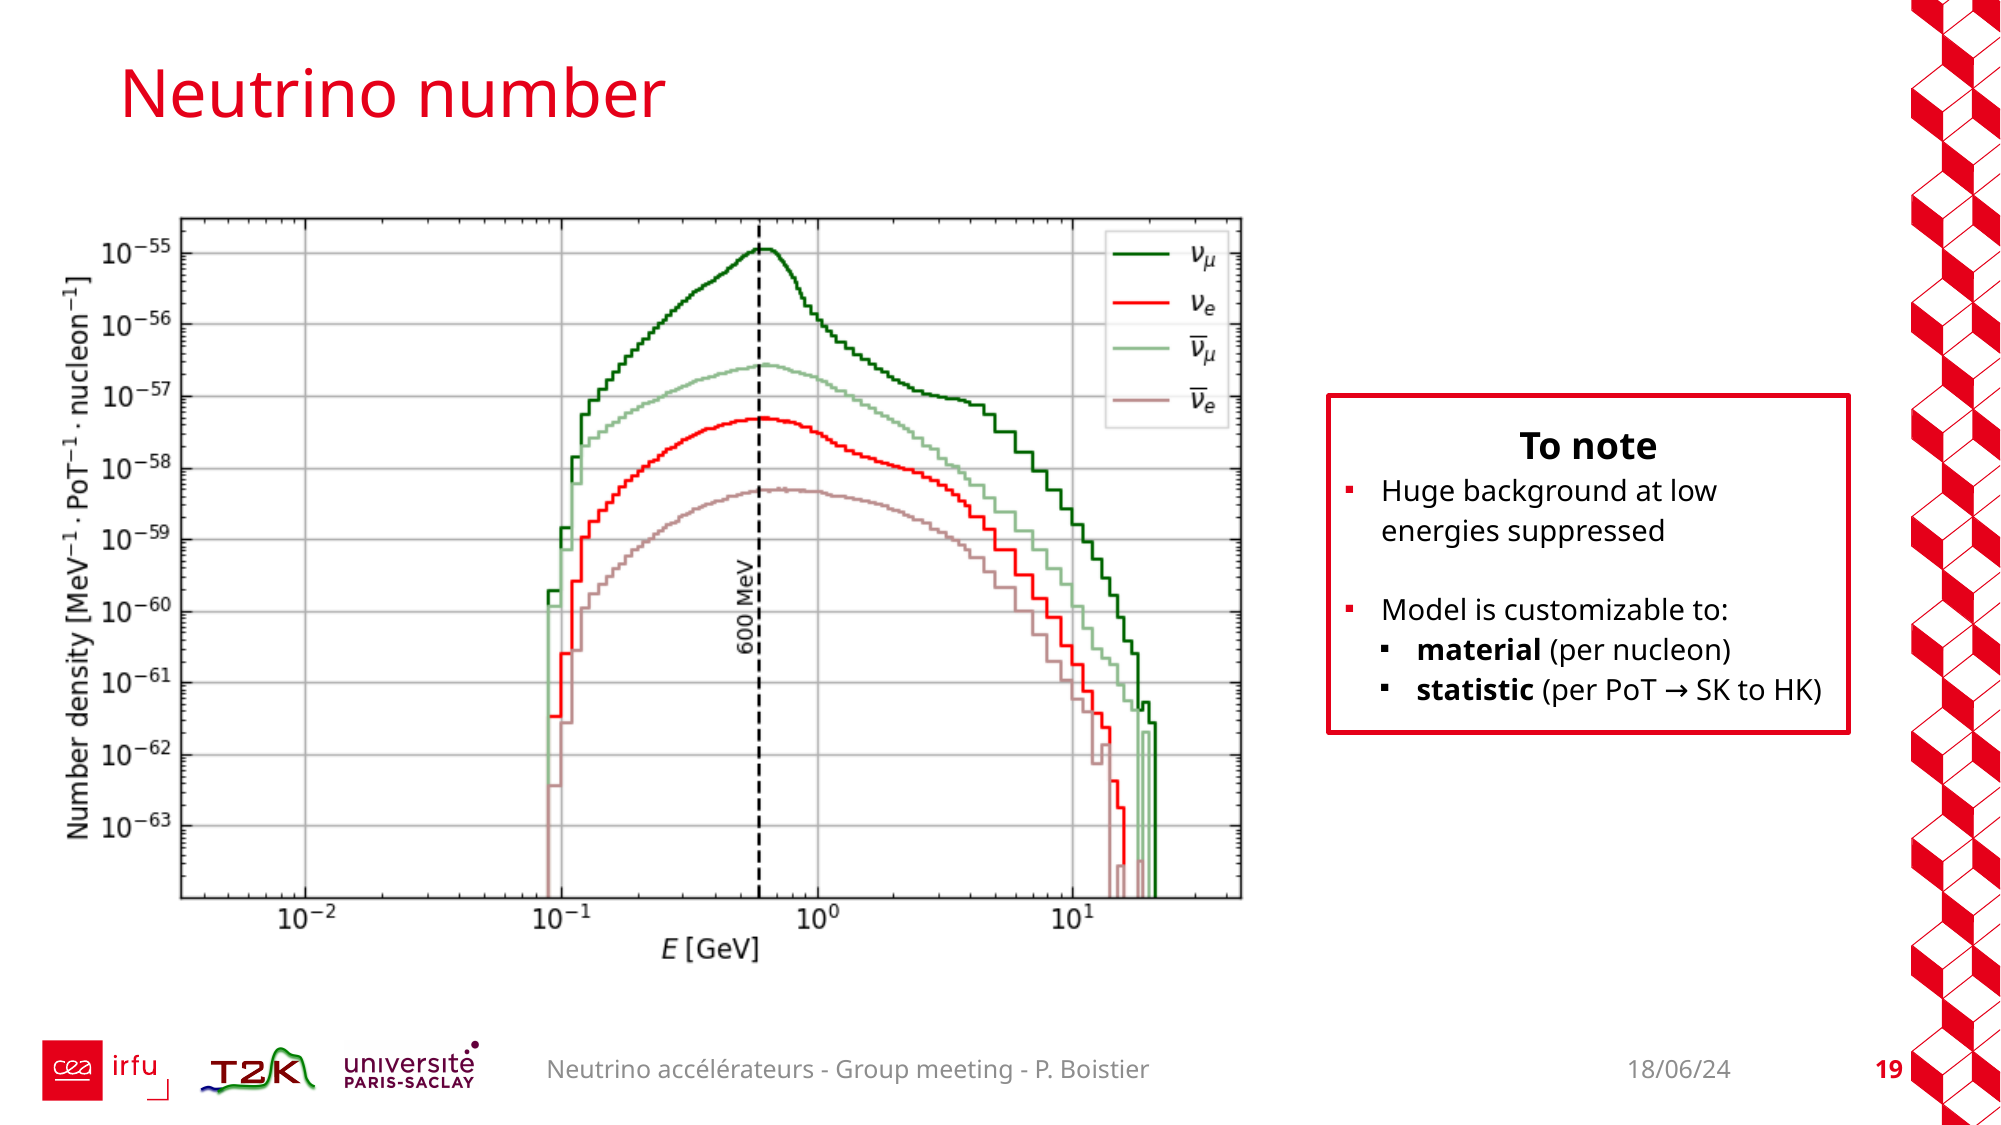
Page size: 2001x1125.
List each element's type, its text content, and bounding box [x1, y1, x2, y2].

title Neutrino number [119, 52, 1881, 196]
picture [344, 1040, 479, 1089]
picture [196, 1040, 318, 1101]
picture [47, 175, 1247, 981]
text_box To note Huge background at low energies suppressed Model is customizable to: material (per nucleon) statistic (per PoT → SK to HK) [1328, 395, 1849, 733]
